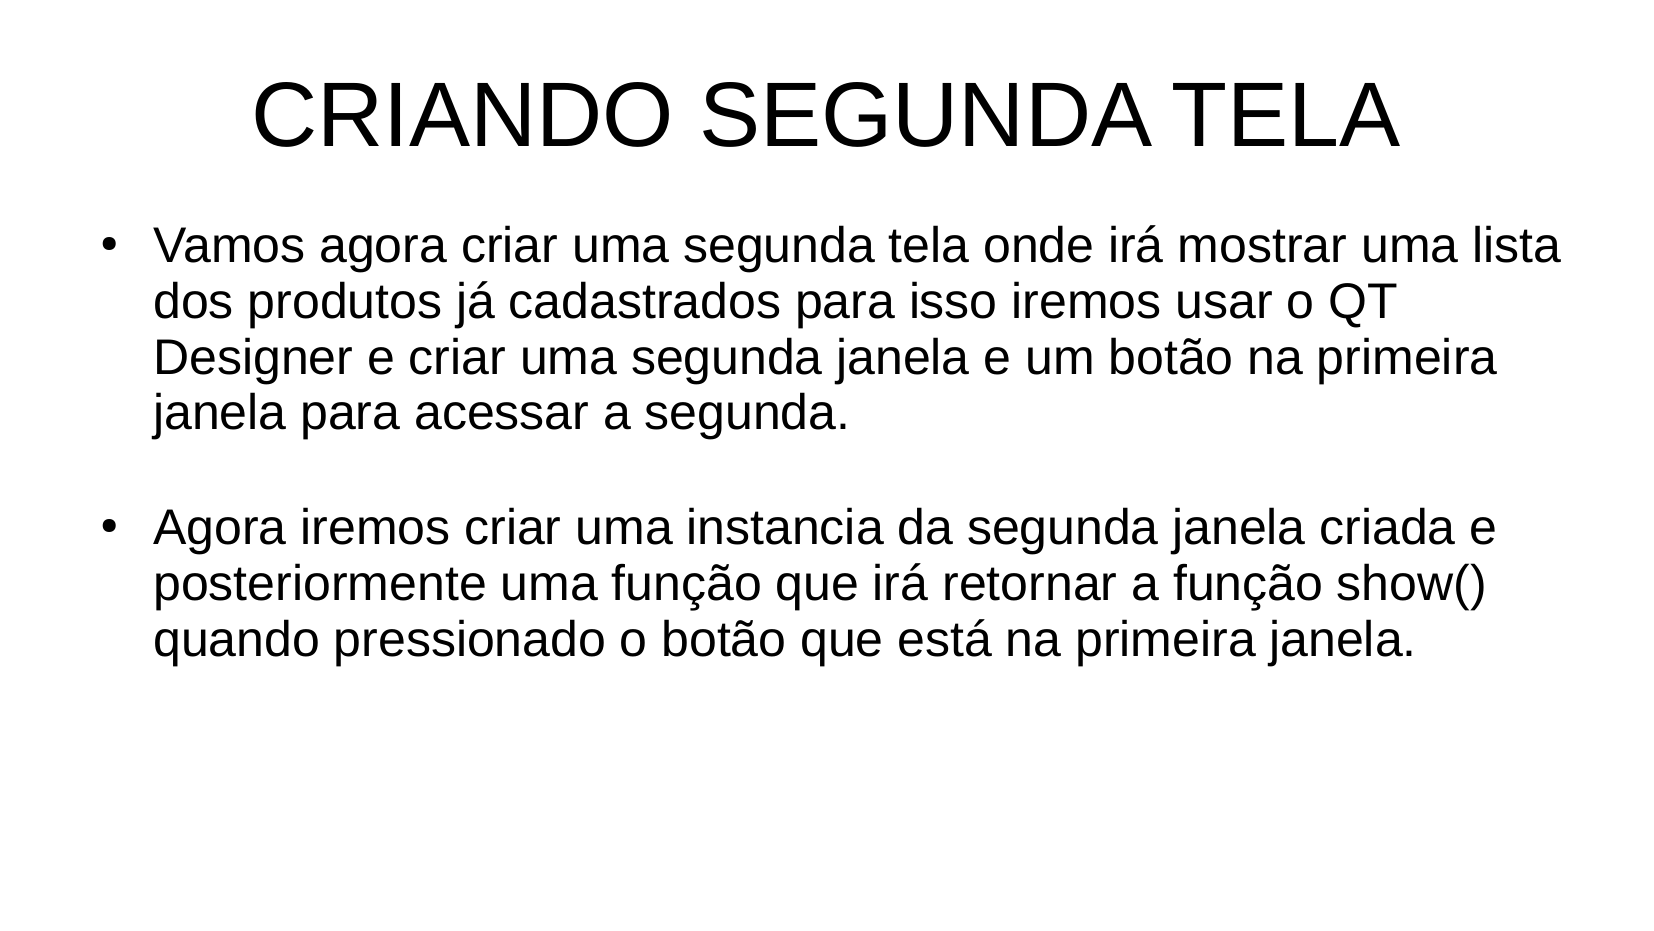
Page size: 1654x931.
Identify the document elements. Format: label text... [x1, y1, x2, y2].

list Agora iremos criar uma instancia da segunda janela criada e posteriormente uma função que irá retornar a função show() quando pressionado o botão que está na primeira janela. [82, 499, 1571, 757]
list Vamos agora criar uma segunda tela onde irá mostrar uma lista dos produtos já cadastrados para isso iremos usar o QT Designer e criar uma segunda janela e um botão na primeira janela para acessar a segunda. [82, 217, 1571, 475]
title CRIANDO SEGUNDA TELA [82, 37, 1571, 193]
